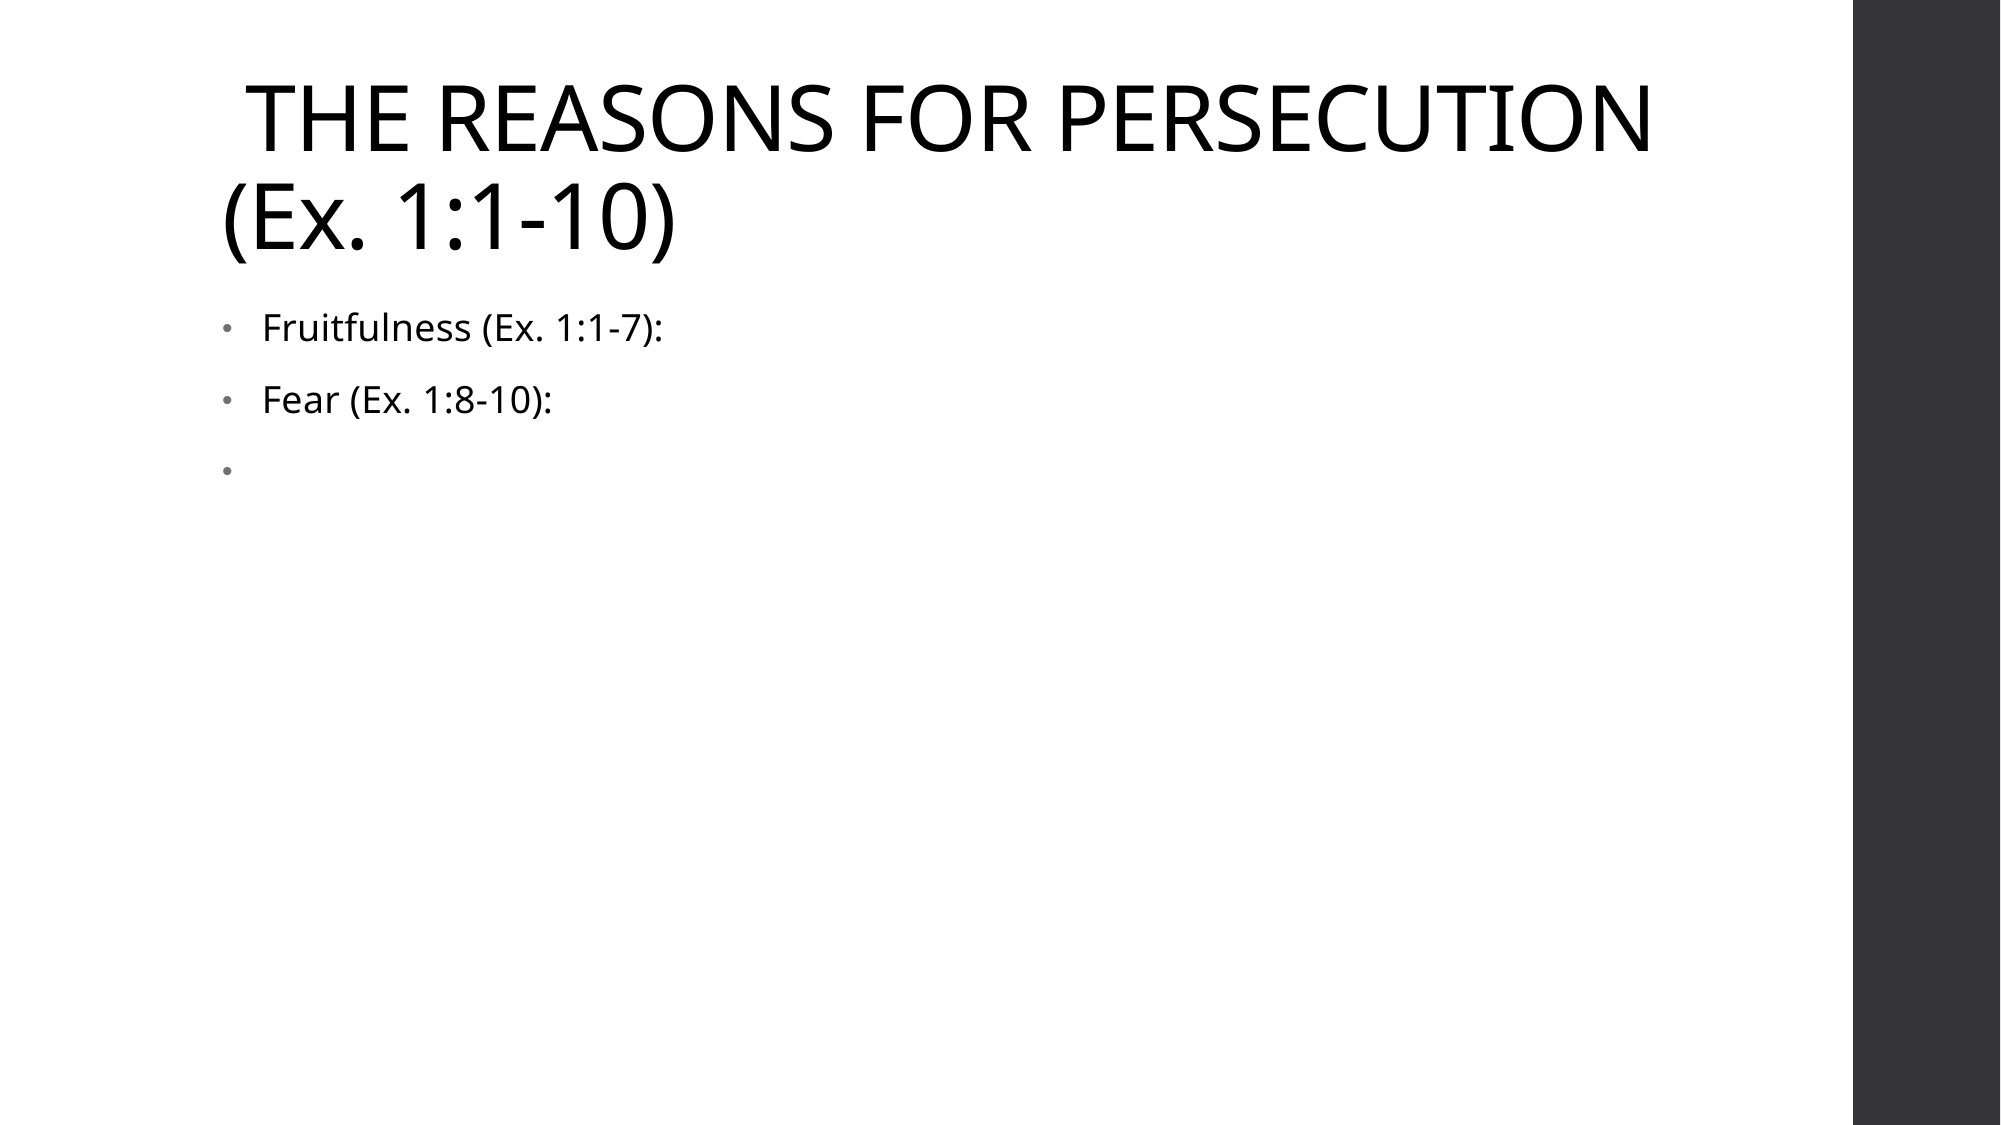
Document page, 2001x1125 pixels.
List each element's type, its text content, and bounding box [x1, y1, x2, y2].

title THE REASONS FOR PERSECUTION (Ex. 1:1-10) [206, 60, 1797, 278]
list Fruitfulness (Ex. 1:1-7): Fear (Ex. 1:8-10): [206, 299, 1617, 1014]
